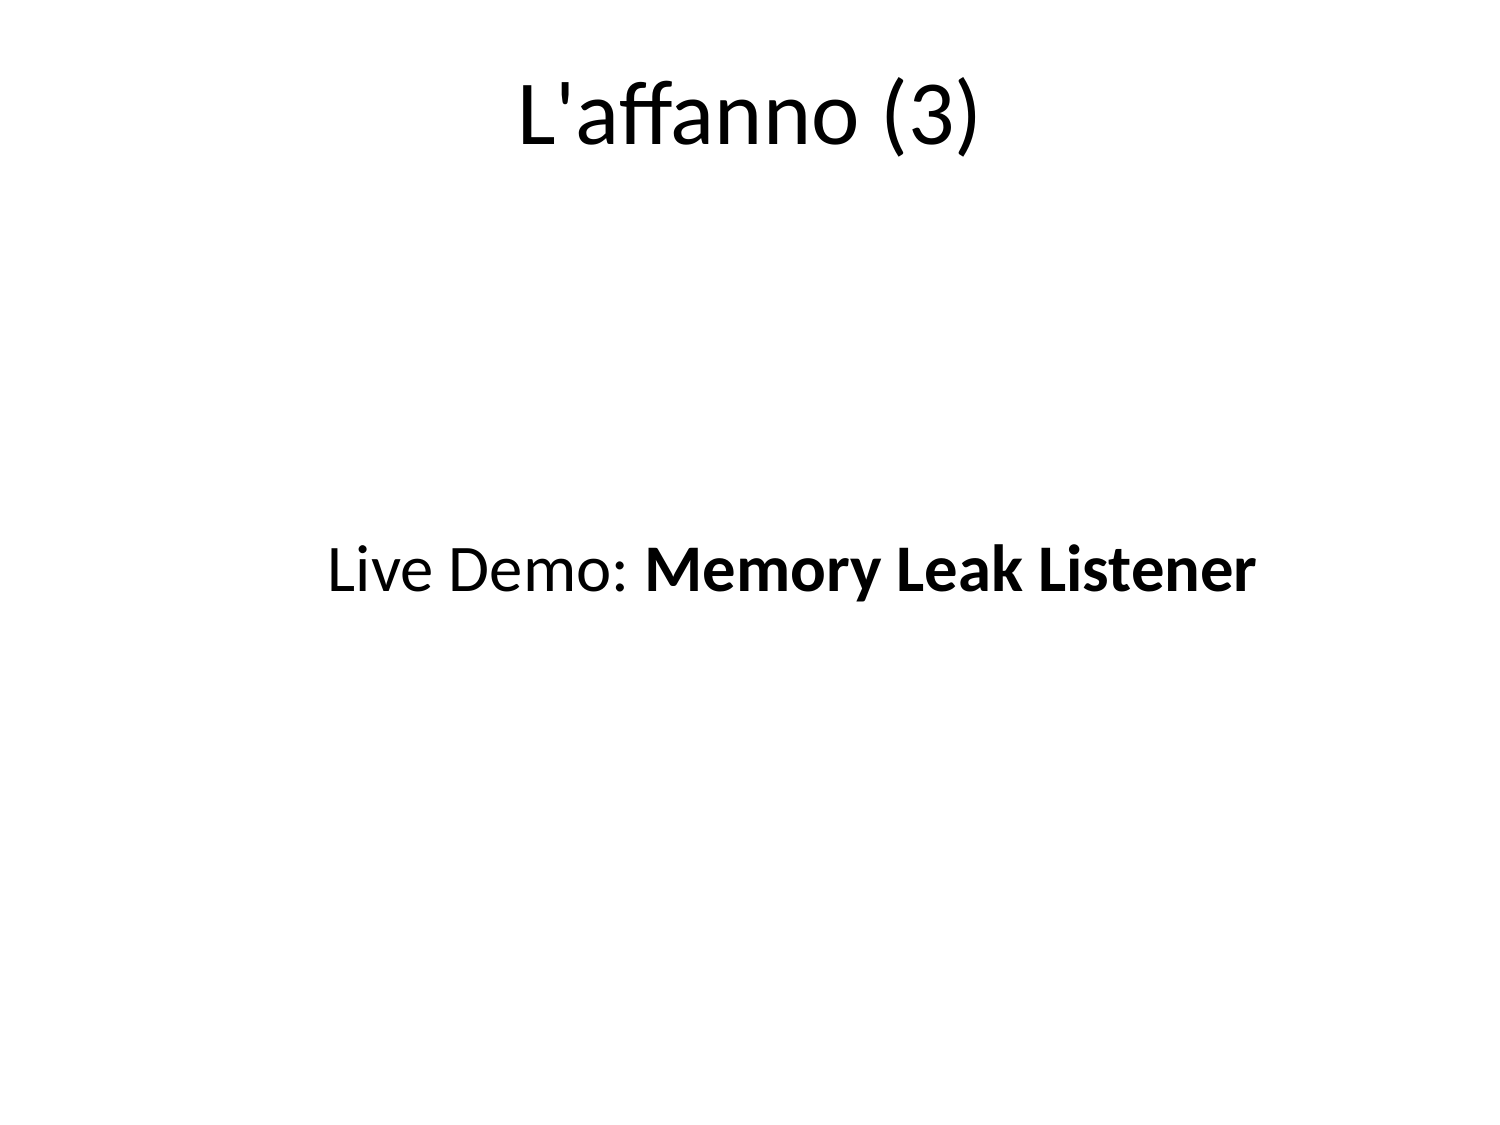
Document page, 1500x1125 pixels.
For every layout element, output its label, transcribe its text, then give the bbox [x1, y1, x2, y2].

list Live Demo: Memory Leak Listener [82, 248, 1433, 991]
title L'affanno (3) [75, 45, 1425, 233]
